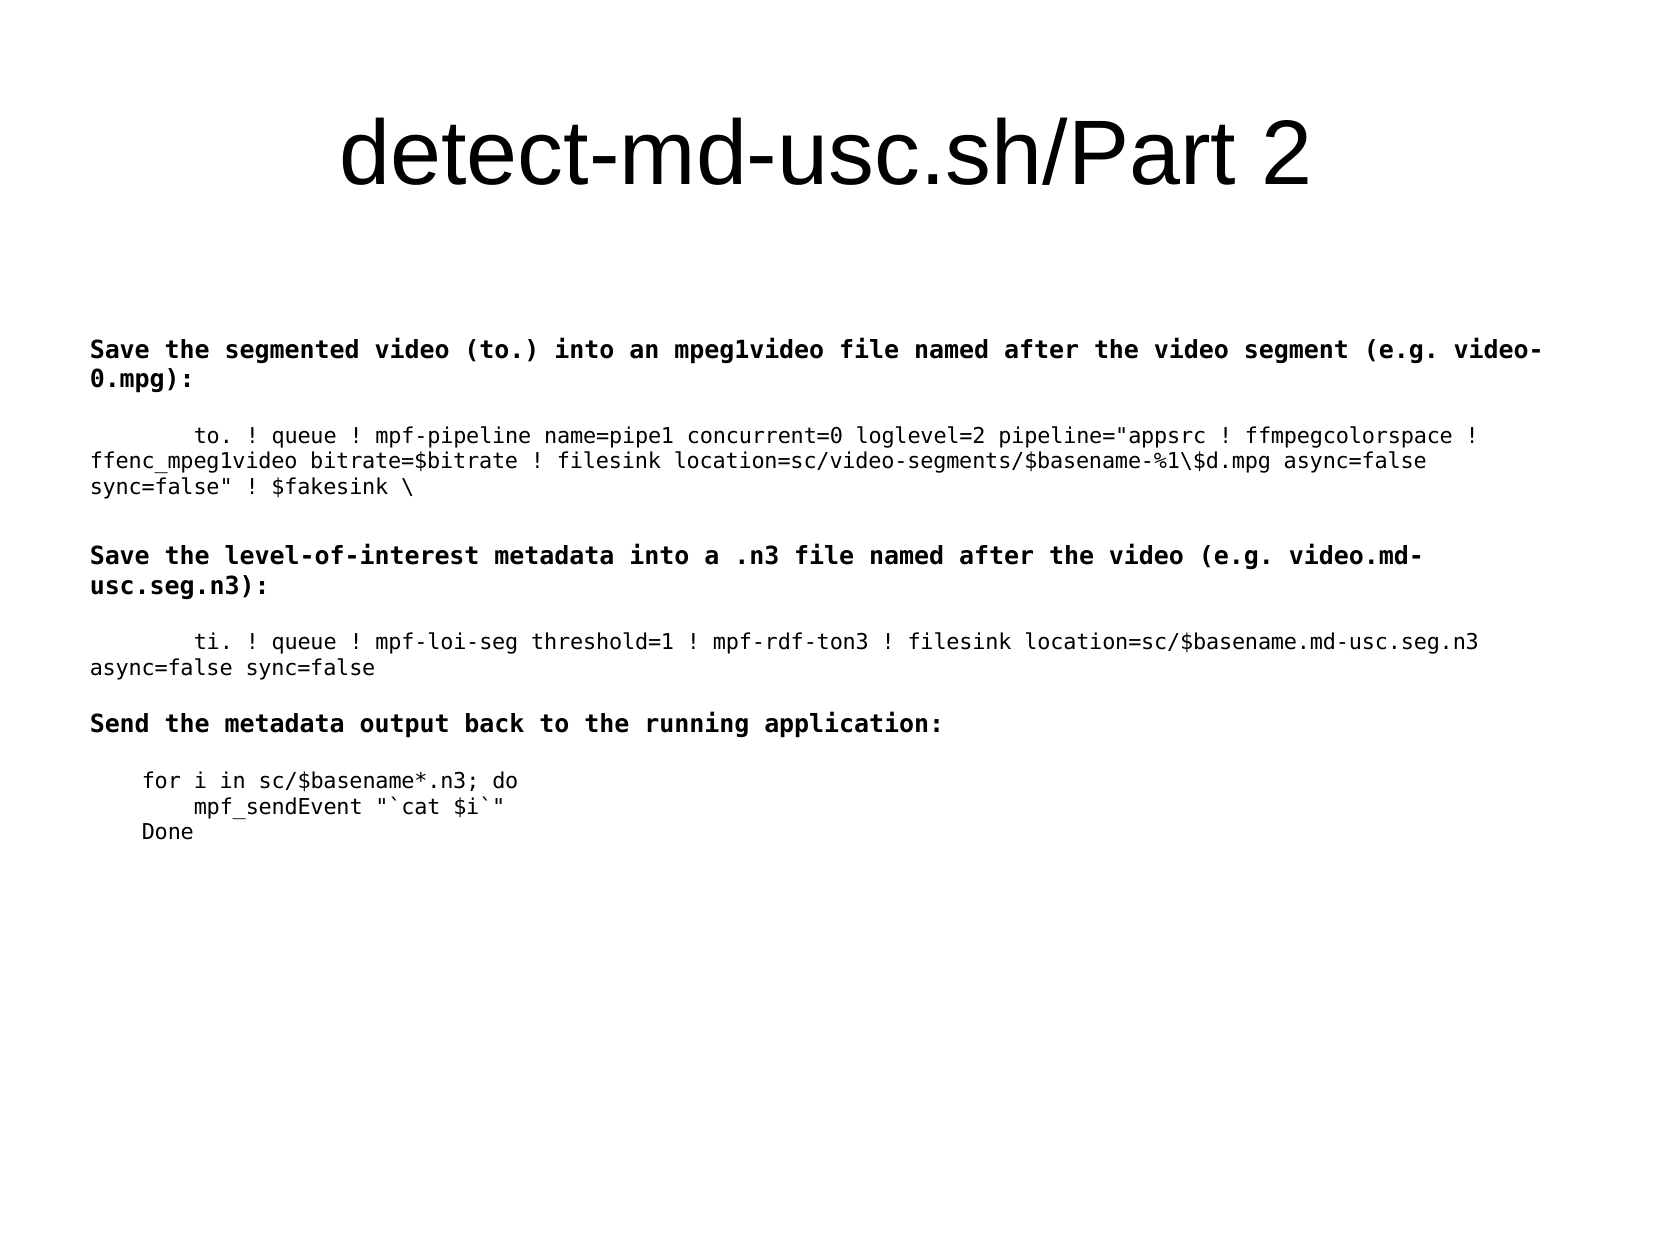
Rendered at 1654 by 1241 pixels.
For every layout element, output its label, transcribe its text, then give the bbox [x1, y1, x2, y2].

title detect-md-usc.sh/Part 2 [82, 56, 1571, 250]
text_box Save the segmented video (to.) into an mpeg1video file named after the video segment (e.g. video-0.mpg): to. ! queue ! mpf-pipeline name=pipe1 concurrent=0 loglevel=2 pipeline="appsrc ! ffmpegcolorspace ! ffenc_mpeg1video bitrate=$bitrate ! filesink location=sc/video-segments/$basename-%1\$d.mpg async=false sync=false" ! $fakesink \ Save the level-of-interest metadata into a .n3 file named after the video (e.g. video.md-usc.seg.n3): ti. ! queue ! mpf-loi-seg threshold=1 ! mpf-rdf-ton3 ! filesink location=sc/$basename.md-usc.seg.n3 async=false sync=false Send the metadata output back to the running application: for i in sc/$basename*.n3; do mpf_sendEvent "`cat $i`" Done [75, 327, 1576, 904]
